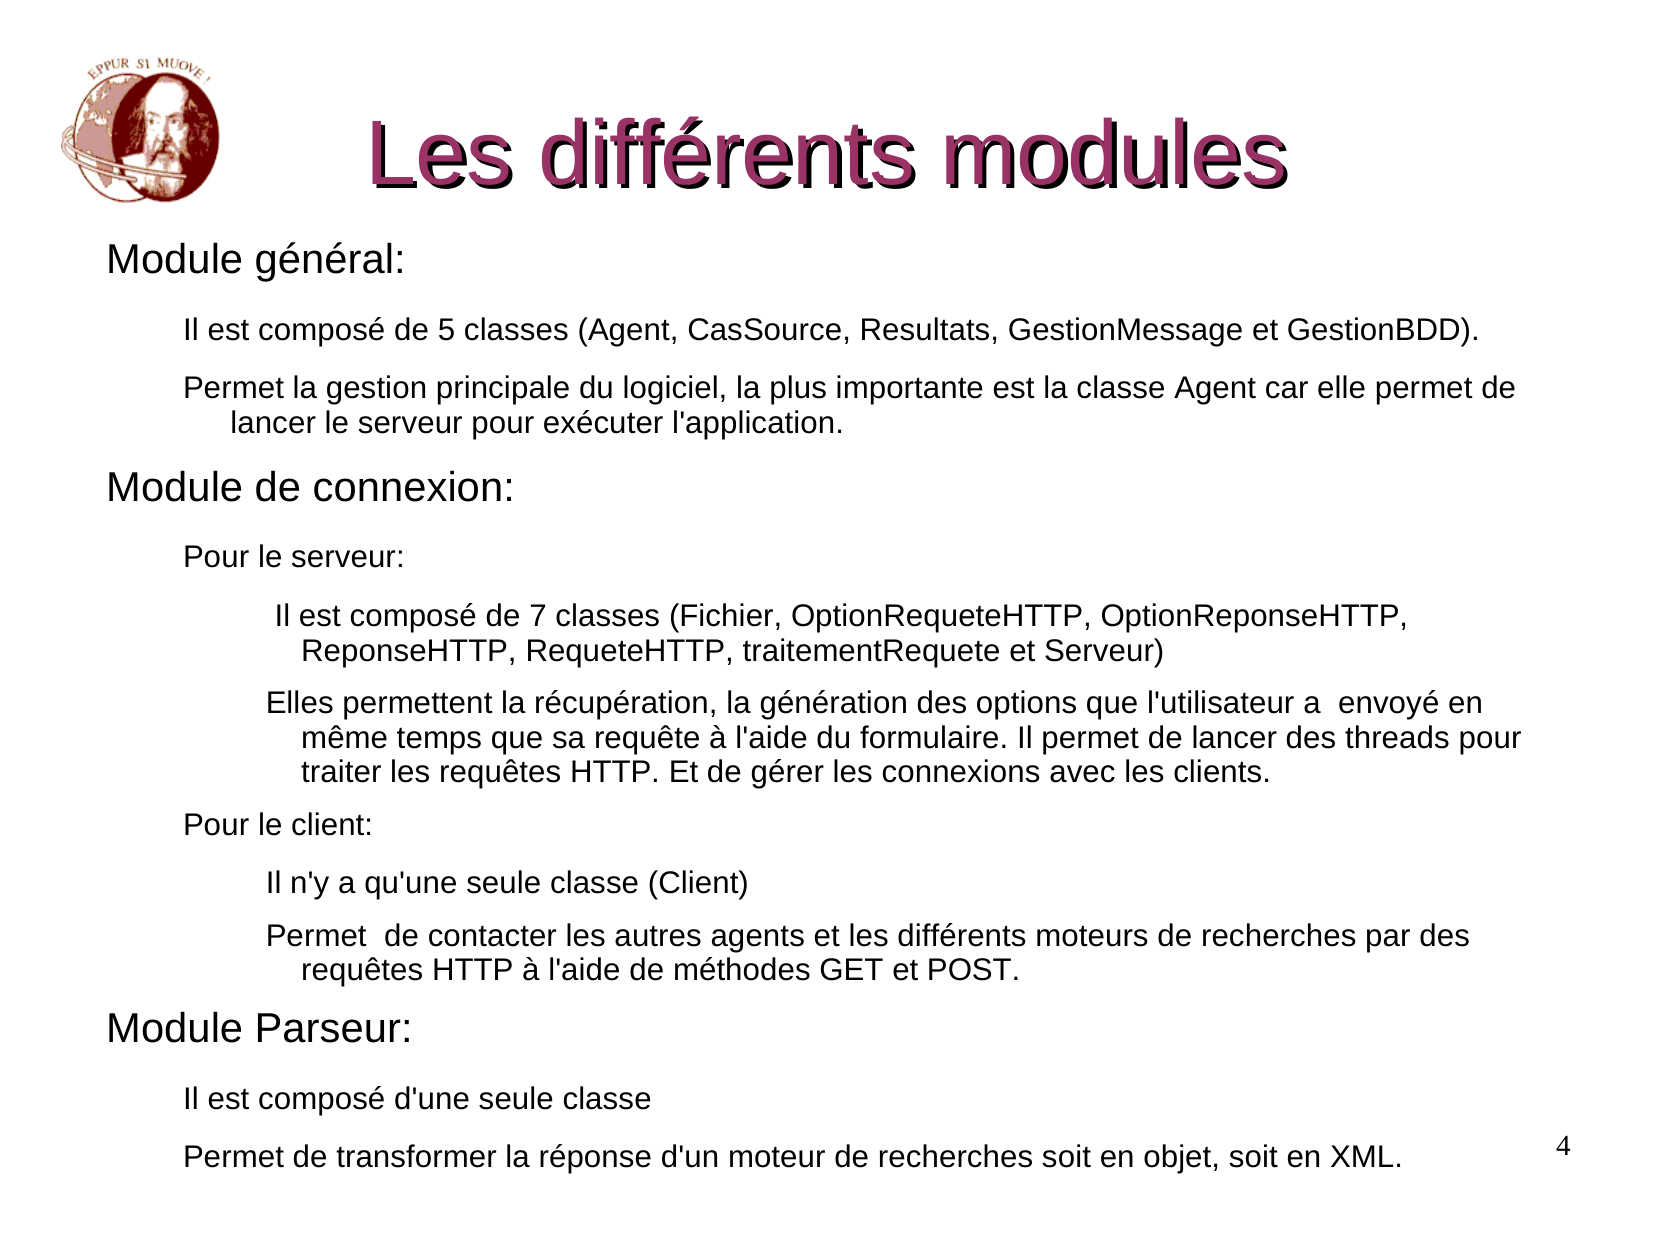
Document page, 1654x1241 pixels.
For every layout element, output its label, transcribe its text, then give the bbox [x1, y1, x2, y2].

picture [59, 55, 224, 207]
title Les différents modules [82, 49, 1571, 257]
list Module général: Il est composé de 5 classes (Agent, CasSource, Resultats, GestionMessage et GestionBDD). Permet la gestion principale du logiciel, la plus importante est la classe Agent car elle permet de lancer le serveur pour exécuter l'application. Module de connexion: Pour le serveur: Il est composé de 7 classes (Fichier, OptionRequeteHTTP, OptionReponseHTTP, ReponseHTTP, RequeteHTTP, traitementRequete et Serveur) Elles permettent la récupération, la génération des options que l'utilisateur a envoyé en même temps que sa requête à l'aide du formulaire. Il permet de lancer des threads pour traiter les requêtes HTTP. Et de gérer les connexions avec les clients. Pour le client: Il n'y a qu'une seule classe (Client) Permet de contacter les autres agents et les différents moteurs de recherches par des requêtes HTTP à l'aide de méthodes GET et POST. Module Parseur: Il est composé d'une seule classe Permet de transformer la réponse d'un moteur de recherches soit en objet, soit en XML. [88, 236, 1577, 1176]
